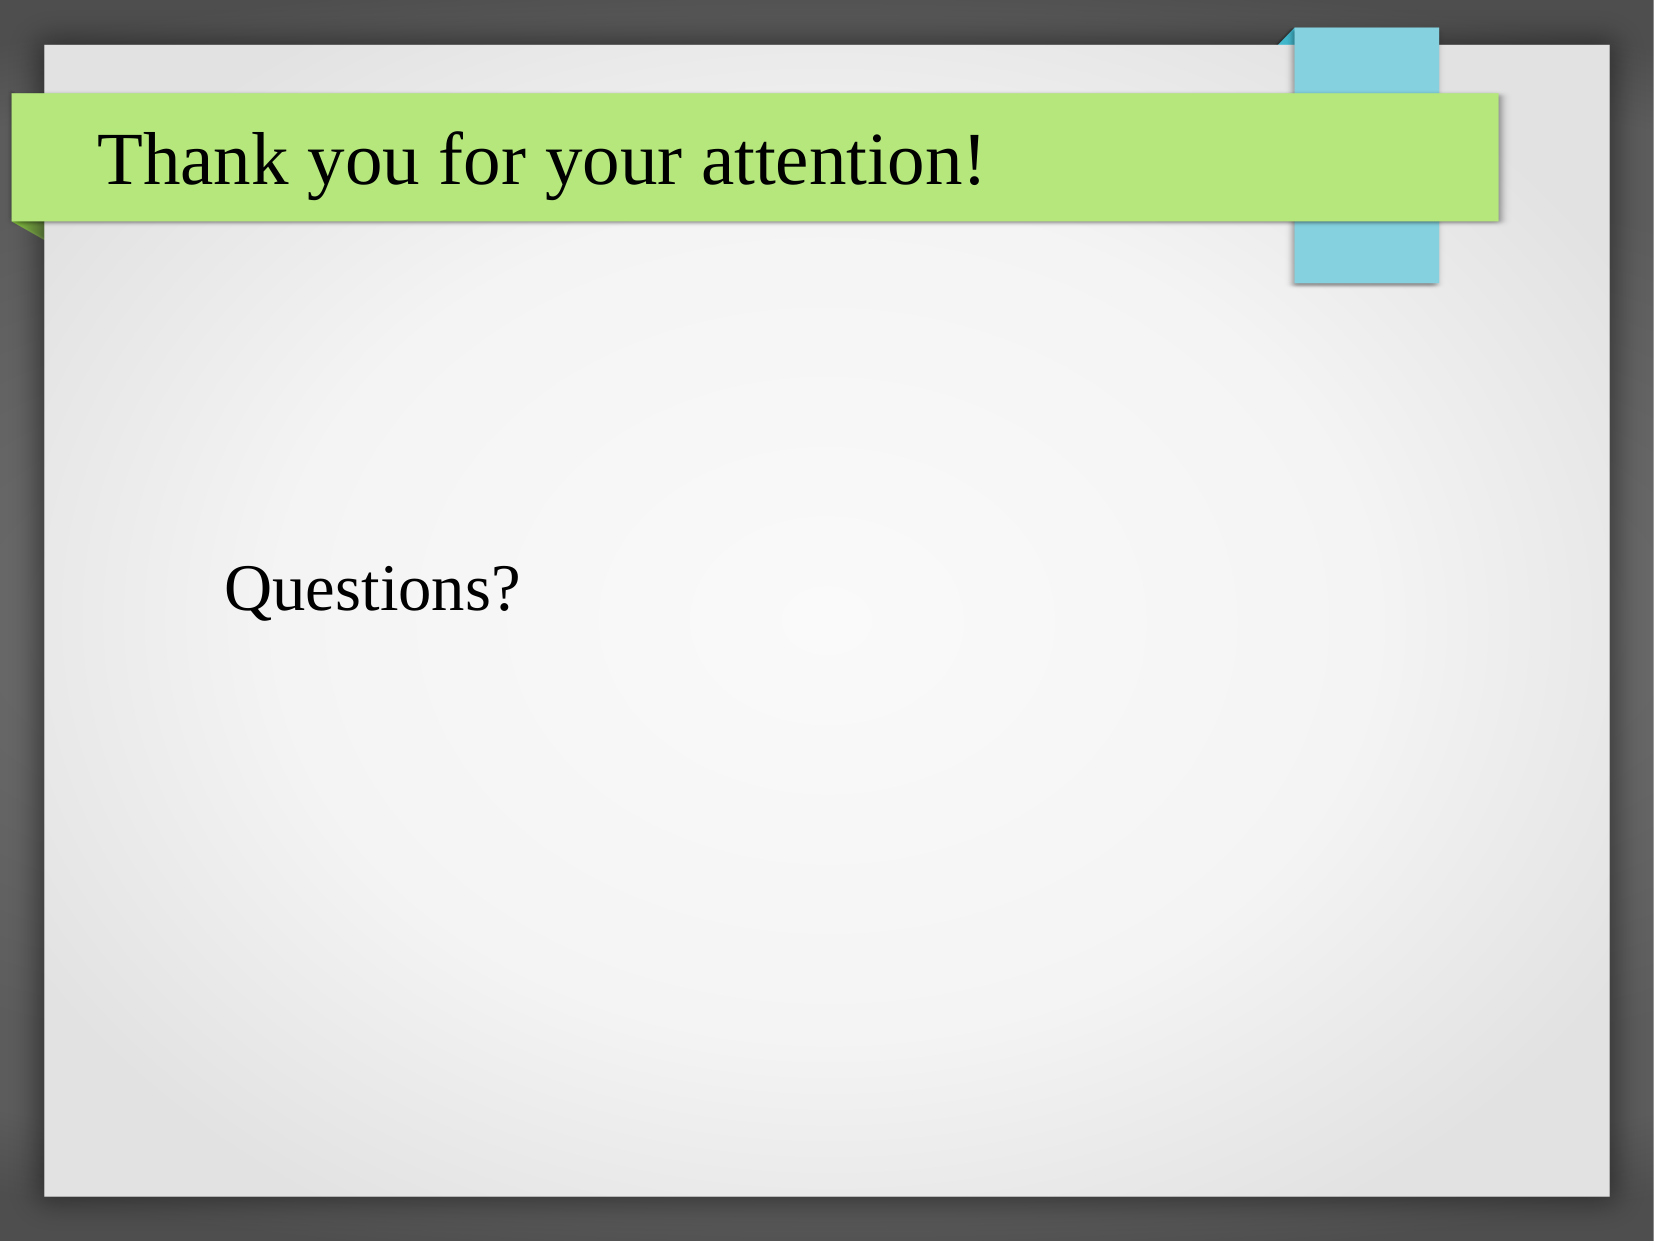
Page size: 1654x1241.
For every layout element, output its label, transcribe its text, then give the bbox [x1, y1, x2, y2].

title Thank you for your attention! [70, 106, 1229, 213]
picture [0, 0, 1654, 1241]
list Questions? [82, 343, 1538, 1063]
